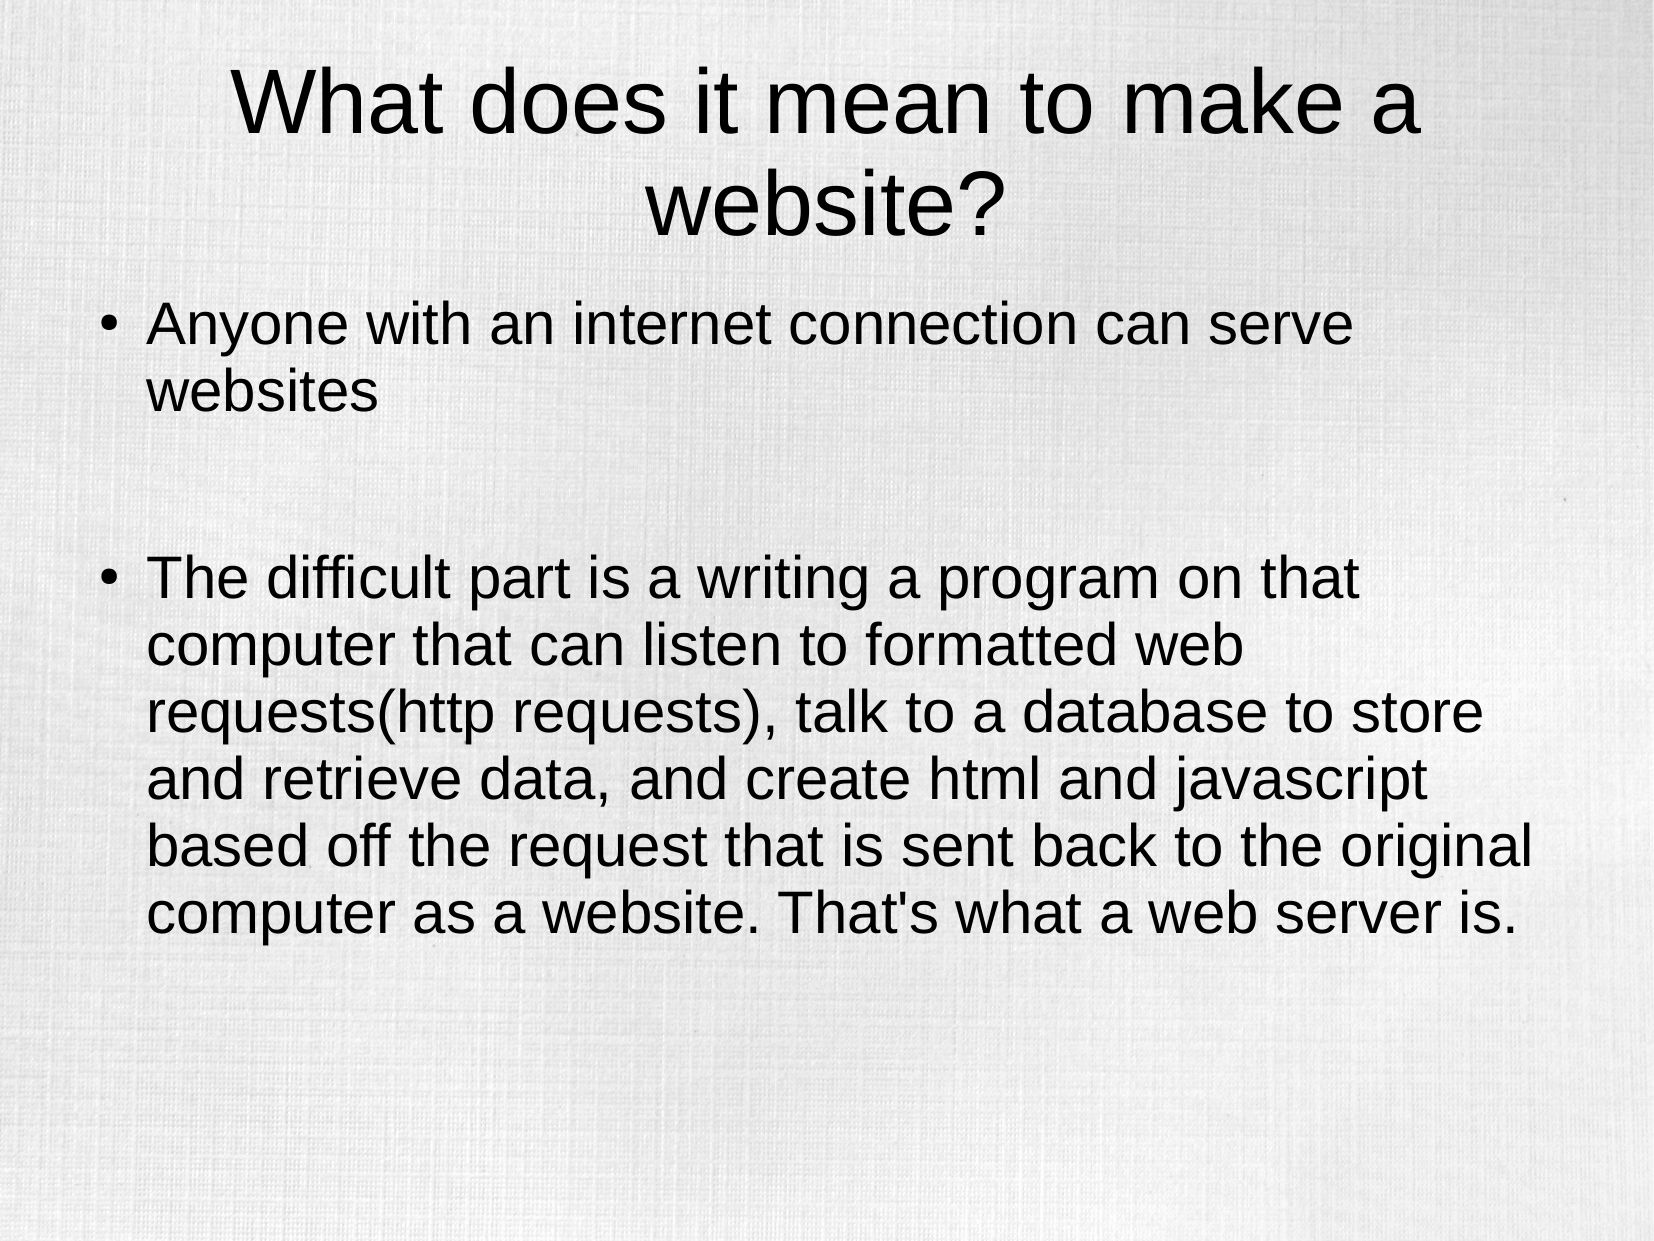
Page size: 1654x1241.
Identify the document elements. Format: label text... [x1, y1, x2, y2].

list Anyone with an internet connection can serve websites The difficult part is a writing a program on that computer that can listen to formatted web requests(http requests), talk to a database to store and retrieve data, and create html and javascript based off the request that is sent back to the original computer as a website. That's what a web server is. [82, 290, 1538, 1010]
picture [0, 0, 1654, 1241]
title What does it mean to make a website? [82, 49, 1571, 257]
